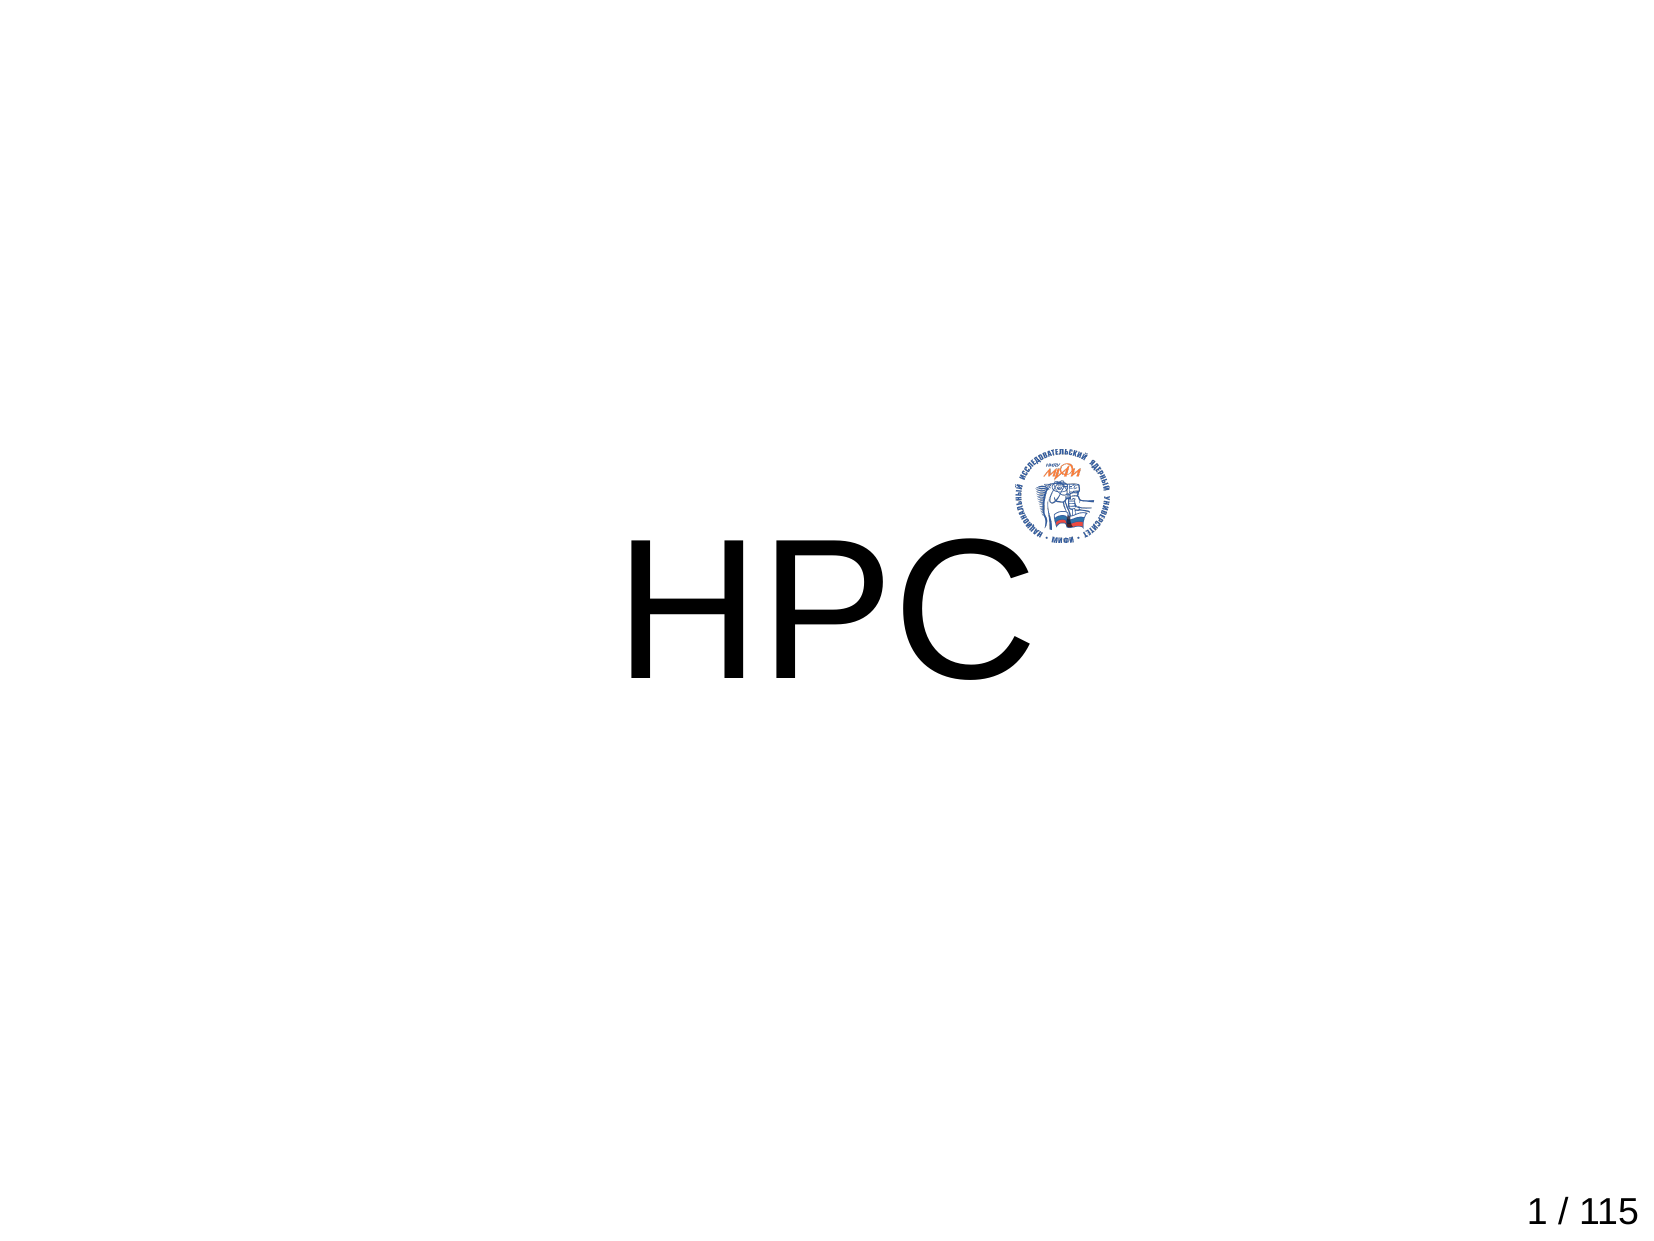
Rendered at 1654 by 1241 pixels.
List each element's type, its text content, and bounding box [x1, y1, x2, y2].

title HPC [82, 49, 1571, 1170]
text_box <number> / 115 [1380, 1183, 1654, 1241]
